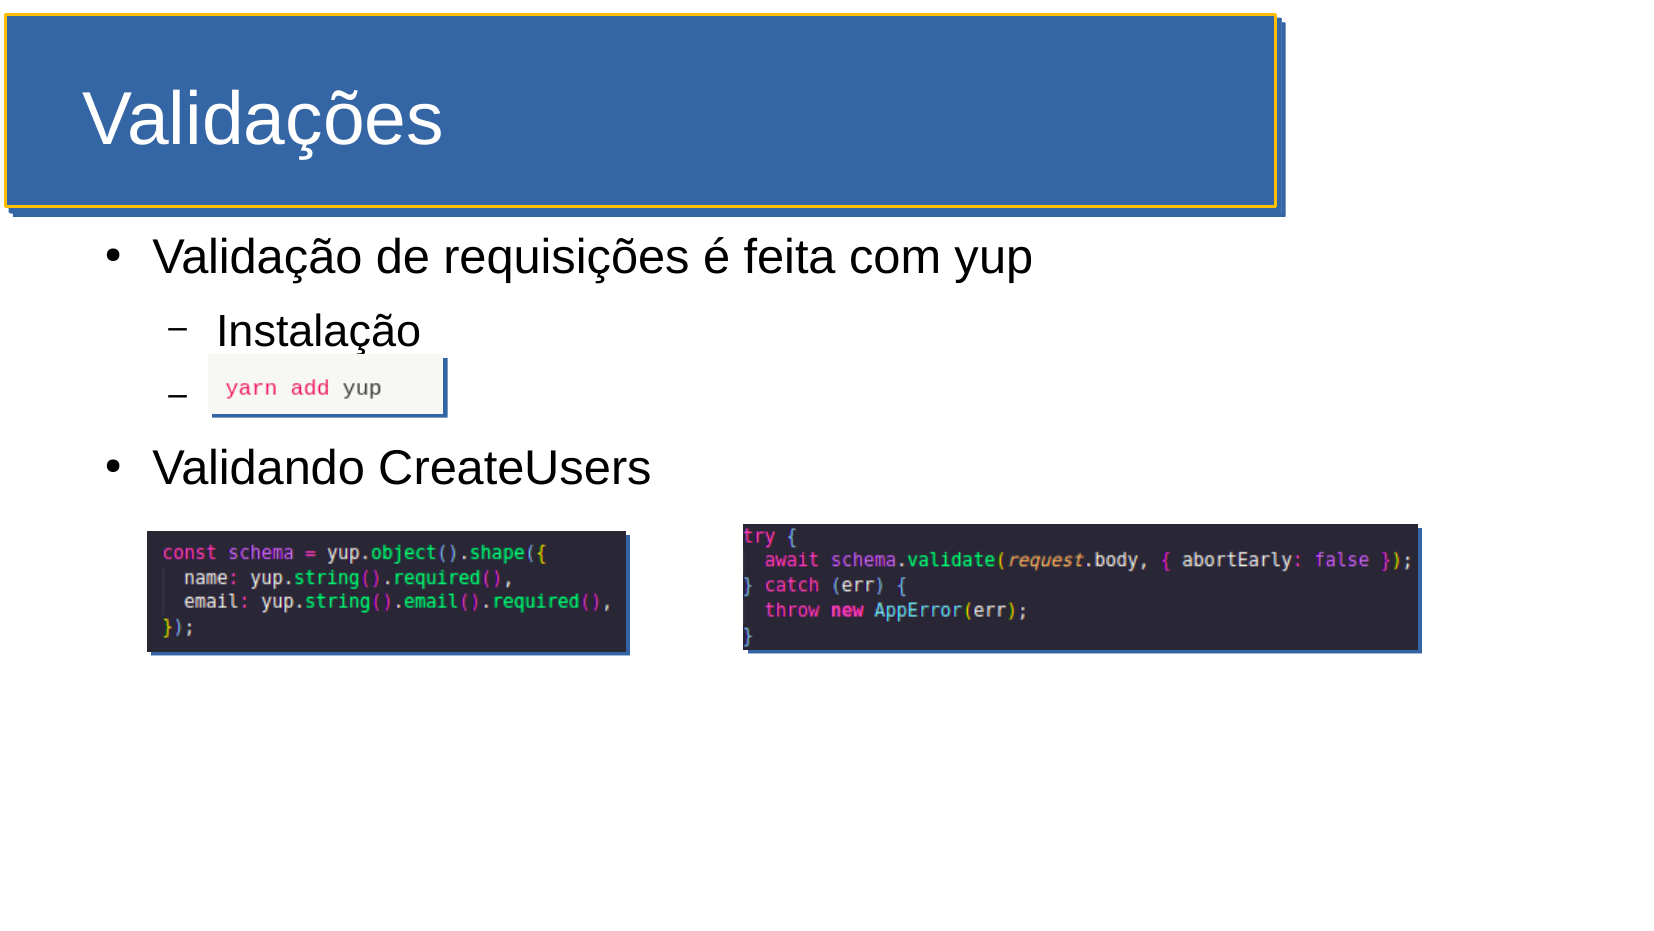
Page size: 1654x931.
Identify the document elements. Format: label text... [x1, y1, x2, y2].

picture [208, 354, 443, 414]
list Validação de requisições é feita com yup Instalação Validando CreateUsers [88, 229, 1182, 496]
picture [743, 524, 1418, 650]
title Validações [82, 44, 1235, 192]
picture [147, 531, 626, 652]
